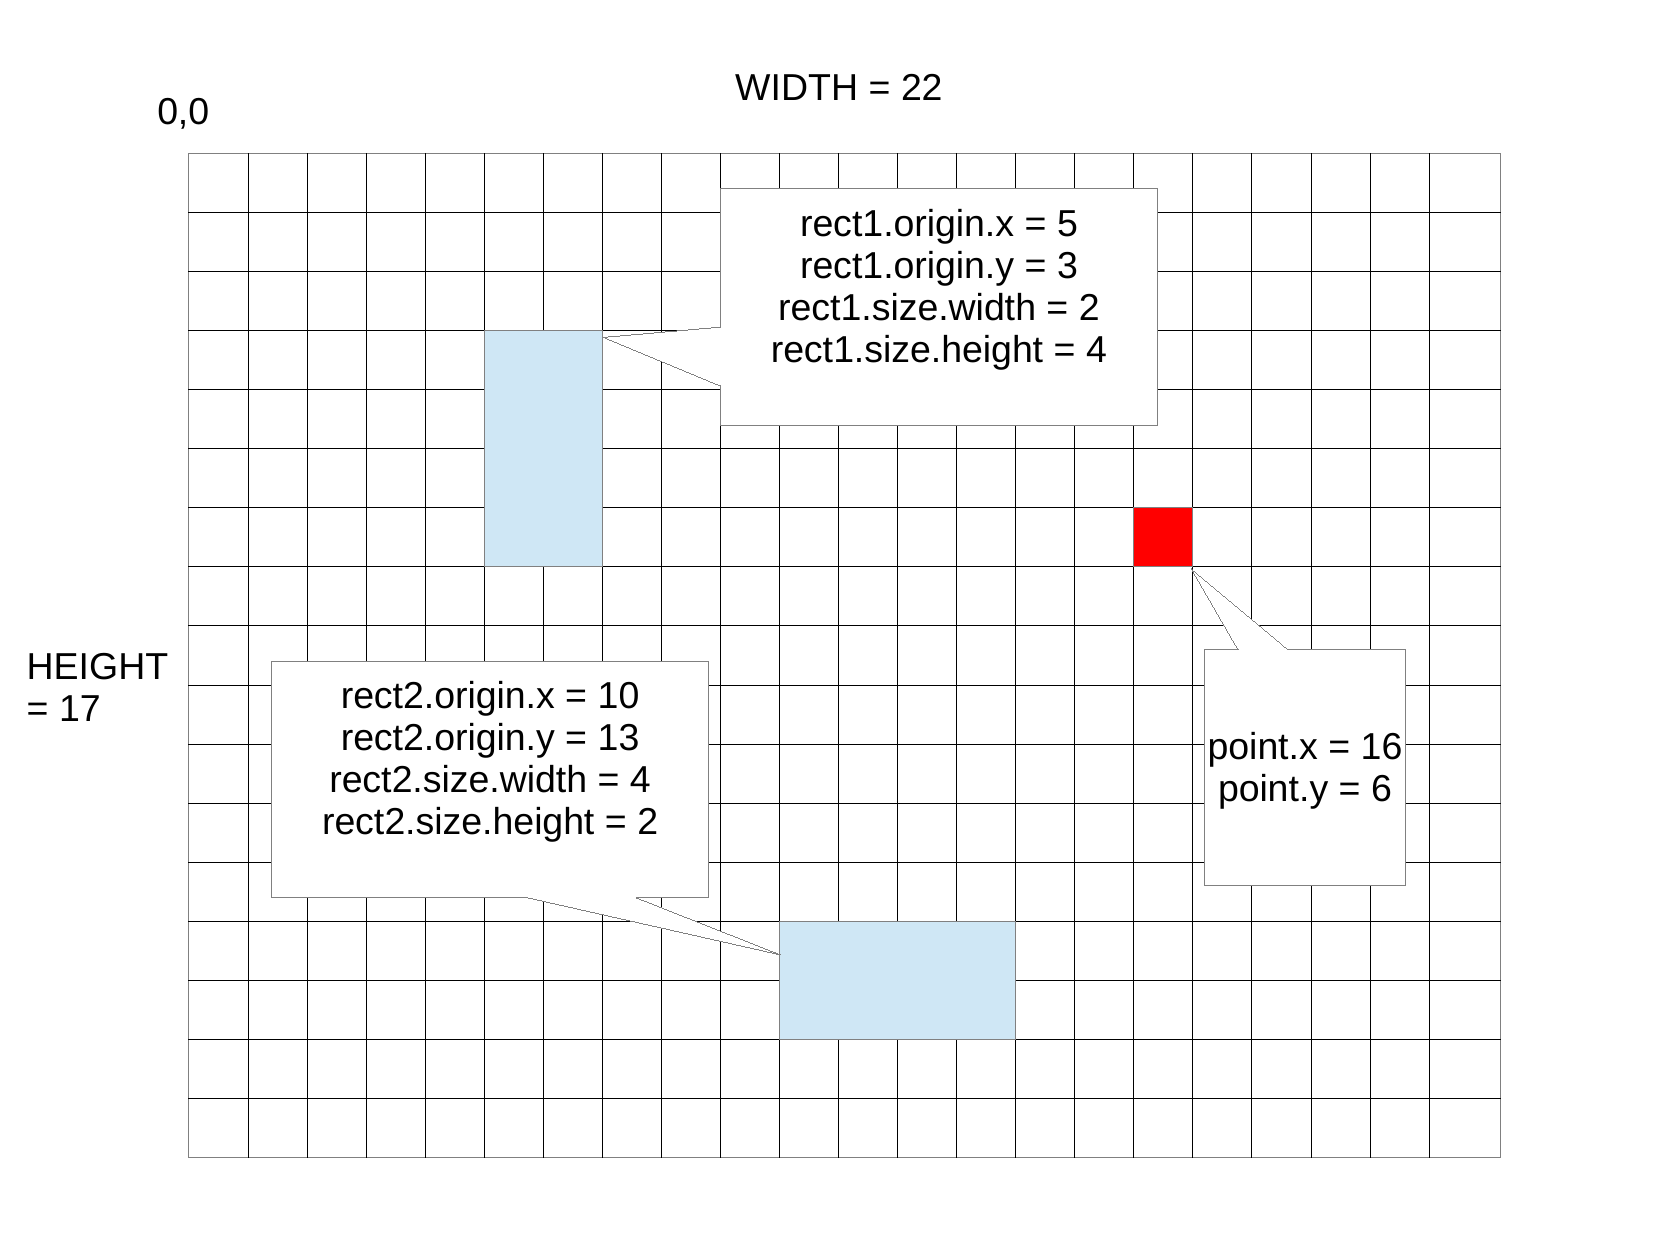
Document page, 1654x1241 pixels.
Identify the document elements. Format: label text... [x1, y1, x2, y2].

text_box [839, 745, 897, 803]
text_box [603, 153, 661, 212]
text_box [1193, 626, 1237, 685]
text_box [188, 567, 248, 625]
text_box [1193, 1099, 1251, 1158]
text_box [709, 804, 720, 862]
text_box [1312, 981, 1370, 1039]
text_box [1193, 981, 1251, 1039]
text_box [662, 1040, 720, 1098]
text_box [1016, 508, 1074, 566]
text_box [1158, 331, 1192, 389]
text_box [249, 508, 307, 566]
text_box [1193, 574, 1223, 625]
text_box [662, 863, 720, 921]
text_box [249, 981, 307, 1039]
text_box [485, 981, 543, 1039]
text_box [957, 567, 1015, 625]
text_box [662, 626, 720, 685]
text_box [780, 426, 838, 448]
text_box [898, 449, 956, 507]
text_box [249, 745, 271, 803]
text_box [721, 426, 779, 448]
text_box [1134, 153, 1192, 212]
text_box [1312, 213, 1370, 271]
text_box [188, 863, 248, 921]
text_box [1134, 686, 1192, 744]
text_box [426, 898, 484, 921]
text_box [1371, 153, 1429, 212]
text_box [1075, 1040, 1133, 1098]
text_box [308, 272, 366, 330]
text_box [367, 898, 425, 921]
text_box [367, 981, 425, 1039]
text_box [1430, 449, 1501, 507]
text_box [1252, 508, 1311, 566]
text_box HEIGHT = 17 [11, 637, 184, 737]
text_box [1371, 567, 1429, 625]
text_box [898, 567, 956, 625]
text_box [957, 686, 1015, 744]
text_box [603, 213, 661, 271]
text_box [426, 153, 484, 212]
text_box [544, 153, 602, 212]
text_box [308, 1040, 366, 1098]
text_box [898, 426, 956, 448]
text_box [308, 626, 366, 661]
text_box [1016, 804, 1074, 862]
text_box [1193, 804, 1204, 862]
text_box [544, 902, 602, 921]
text_box [249, 686, 271, 744]
text_box [1371, 390, 1429, 448]
text_box [839, 1099, 897, 1158]
text_box [780, 449, 838, 507]
text_box [1134, 1099, 1192, 1158]
text_box [426, 1099, 484, 1158]
text_box [1134, 922, 1192, 980]
text_box [1134, 745, 1192, 803]
text_box [603, 626, 661, 661]
text_box [603, 981, 661, 1039]
text_box [188, 626, 248, 685]
text_box [249, 390, 307, 448]
text_box [1312, 272, 1370, 330]
text_box [662, 213, 720, 271]
text_box [1193, 745, 1204, 803]
text_box [188, 745, 248, 803]
text_box [367, 922, 425, 980]
text_box [603, 1040, 661, 1098]
text_box [721, 745, 779, 803]
text_box [721, 686, 779, 744]
text_box [780, 745, 838, 803]
text_box [1134, 626, 1192, 685]
text_box [662, 1099, 720, 1158]
text_box [721, 508, 779, 566]
text_box [367, 567, 425, 625]
text_box [1134, 1040, 1192, 1098]
text_box [1075, 804, 1133, 862]
text_box [308, 567, 366, 625]
text_box [662, 567, 720, 625]
text_box [367, 272, 425, 330]
text_box [898, 804, 956, 862]
text_box [308, 390, 366, 448]
text_box [1252, 922, 1311, 980]
text_box [1430, 626, 1501, 685]
text_box [957, 449, 1015, 507]
text_box [839, 426, 897, 448]
text_box [1430, 213, 1501, 271]
text_box [188, 508, 248, 566]
text_box [1430, 508, 1501, 566]
text_box [1430, 1040, 1501, 1098]
text_box [1371, 1040, 1429, 1098]
text_box [426, 213, 484, 271]
text_box [1252, 331, 1311, 389]
text_box [1075, 922, 1133, 980]
text_box [426, 922, 484, 980]
text_box [1430, 331, 1501, 389]
text_box [1262, 626, 1311, 649]
text_box [780, 804, 838, 862]
text_box [721, 863, 1074, 1098]
text_box rect1.origin.x = 5 rect1.origin.y = 3 rect1.size.width = 2 rect1.size.height = 4 [603, 188, 1158, 426]
text_box [1075, 1099, 1133, 1158]
text_box [1430, 1099, 1501, 1158]
text_box [780, 567, 838, 625]
text_box [1193, 1040, 1251, 1098]
text_box [957, 626, 1015, 685]
text_box [1371, 272, 1429, 330]
text_box [544, 626, 602, 661]
text_box [367, 390, 425, 448]
text_box [1134, 981, 1192, 1039]
text_box [721, 449, 779, 507]
text_box [367, 626, 425, 661]
text_box [308, 922, 366, 980]
text_box [308, 1099, 366, 1158]
text_box [839, 804, 897, 862]
text_box [898, 153, 956, 188]
text_box [1252, 1040, 1311, 1098]
text_box [308, 981, 366, 1039]
text_box [426, 981, 484, 1039]
text_box [485, 213, 543, 271]
text_box [1134, 804, 1192, 862]
text_box [662, 981, 720, 1039]
text_box [188, 686, 248, 744]
text_box [898, 626, 956, 685]
text_box [1016, 1099, 1074, 1158]
text_box [957, 426, 1015, 448]
text_box [1252, 390, 1311, 448]
text_box [1430, 153, 1501, 212]
text_box [721, 567, 779, 625]
text_box [1252, 1099, 1311, 1158]
text_box [1371, 508, 1429, 566]
text_box [1193, 272, 1251, 330]
text_box [839, 567, 897, 625]
text_box [1016, 567, 1074, 625]
text_box [544, 922, 602, 980]
text_box [544, 1040, 602, 1098]
text_box [1371, 922, 1429, 980]
text_box [662, 508, 720, 566]
text_box [1312, 626, 1370, 649]
text_box [308, 898, 366, 921]
text_box [188, 922, 248, 980]
text_box [426, 272, 661, 625]
text_box [188, 804, 248, 862]
text_box [1016, 426, 1074, 448]
text_box [839, 508, 897, 566]
text_box [957, 153, 1015, 188]
text_box [1075, 686, 1133, 744]
text_box [662, 153, 720, 212]
text_box [367, 1040, 425, 1098]
text_box [1371, 213, 1429, 271]
text_box [780, 626, 838, 685]
text_box [1430, 804, 1501, 862]
text_box [1406, 745, 1429, 803]
text_box [1312, 390, 1370, 448]
text_box [1312, 331, 1370, 389]
text_box [1134, 390, 1192, 448]
text_box [308, 449, 366, 507]
text_box [188, 449, 248, 507]
text_box [1193, 390, 1251, 448]
text_box [1075, 426, 1133, 448]
text_box [188, 390, 248, 448]
text_box [898, 1099, 956, 1158]
text_box [249, 626, 307, 685]
text_box [839, 686, 897, 744]
text_box [780, 508, 838, 566]
text_box [308, 331, 366, 389]
text_box [485, 898, 543, 921]
text_box [1430, 567, 1501, 625]
text_box [1193, 686, 1204, 744]
text_box [662, 929, 720, 980]
text_box [1430, 272, 1501, 330]
text_box [1430, 981, 1501, 1039]
text_box [249, 567, 307, 625]
text_box [780, 1099, 838, 1158]
text_box [1252, 981, 1311, 1039]
text_box [1016, 626, 1074, 685]
text_box [544, 1099, 602, 1158]
text_box [188, 1040, 248, 1098]
text_box [188, 272, 248, 330]
text_box [1312, 922, 1370, 980]
text_box [1075, 981, 1133, 1039]
text_box [1406, 686, 1429, 744]
text_box [1193, 213, 1251, 271]
text_box [188, 213, 248, 271]
text_box [249, 863, 307, 921]
text_box [1430, 686, 1501, 744]
text_box [188, 1099, 248, 1158]
text_box [1430, 863, 1501, 921]
text_box [1312, 449, 1370, 507]
text_box [308, 213, 366, 271]
text_box [1371, 1099, 1429, 1158]
text_box point.x = 16 point.y = 6 [1191, 568, 1406, 886]
text_box [1371, 863, 1429, 921]
text_box [367, 449, 425, 507]
text_box [662, 272, 720, 330]
text_box [249, 153, 307, 212]
text_box [957, 804, 1015, 862]
text_box [426, 1040, 484, 1098]
text_box [308, 153, 366, 212]
text_box 0,0 [142, 82, 225, 140]
text_box [1430, 745, 1501, 803]
text_box [1371, 981, 1429, 1039]
text_box [898, 745, 956, 803]
text_box [544, 981, 602, 1039]
text_box [780, 153, 838, 188]
text_box [898, 508, 956, 566]
text_box [249, 1099, 307, 1158]
text_box [188, 981, 248, 1039]
text_box [426, 626, 484, 661]
text_box [662, 363, 720, 389]
text_box [603, 915, 626, 921]
text_box [1371, 449, 1429, 507]
text_box [485, 1099, 543, 1158]
text_box [709, 686, 720, 744]
text_box [1075, 449, 1251, 625]
text_box [367, 1099, 425, 1158]
text_box [1193, 922, 1251, 980]
text_box [485, 626, 543, 661]
text_box [1075, 745, 1133, 803]
text_box [603, 922, 661, 980]
text_box [1075, 626, 1133, 685]
text_box [249, 922, 307, 980]
text_box [1312, 153, 1370, 212]
text_box [603, 1099, 661, 1158]
text_box [367, 153, 425, 212]
text_box [1158, 213, 1192, 271]
text_box [1016, 449, 1074, 507]
text_box [957, 508, 1015, 566]
text_box [1075, 153, 1133, 188]
text_box [709, 745, 720, 803]
text_box [1312, 1099, 1370, 1158]
text_box [1312, 886, 1370, 921]
text_box [839, 153, 897, 188]
text_box [1252, 213, 1311, 271]
text_box [1193, 863, 1251, 921]
text_box [1016, 153, 1074, 188]
text_box [1371, 626, 1429, 685]
text_box [249, 213, 307, 271]
text_box [1406, 804, 1429, 862]
text_box [188, 331, 248, 389]
text_box [839, 626, 897, 685]
text_box [367, 508, 425, 566]
text_box [367, 213, 425, 271]
text_box [1193, 153, 1251, 212]
text_box [780, 686, 838, 744]
text_box [1016, 745, 1074, 803]
text_box [1252, 153, 1311, 212]
text_box [1252, 886, 1311, 921]
text_box [188, 153, 248, 212]
text_box [701, 922, 720, 930]
text_box [721, 1099, 779, 1158]
text_box [721, 626, 779, 685]
text_box [485, 1040, 543, 1098]
text_box [308, 508, 366, 566]
text_box [1158, 272, 1192, 330]
text_box [640, 898, 661, 907]
text_box [1252, 272, 1311, 330]
text_box [1312, 567, 1370, 625]
text_box [249, 331, 307, 389]
text_box [721, 804, 779, 862]
text_box [1252, 449, 1311, 507]
text_box [1075, 863, 1133, 921]
text_box rect2.origin.x = 10 rect2.origin.y = 13 rect2.size.width = 4 rect2.size.height = 2 [271, 661, 781, 955]
text_box [1193, 331, 1251, 389]
text_box [957, 1099, 1015, 1158]
text_box [367, 331, 425, 389]
text_box [1252, 567, 1311, 625]
text_box [1430, 922, 1501, 980]
text_box [898, 686, 956, 744]
text_box [957, 745, 1015, 803]
text_box [662, 449, 720, 507]
text_box [1134, 863, 1192, 921]
text_box [249, 1040, 307, 1098]
text_box [1016, 686, 1074, 744]
text_box [249, 272, 307, 330]
text_box [1430, 390, 1501, 448]
text_box [1371, 331, 1429, 389]
text_box [1312, 1040, 1370, 1098]
text_box [485, 153, 543, 212]
text_box [721, 153, 779, 188]
text_box WIDTH = 22 [720, 59, 958, 116]
text_box [544, 213, 602, 271]
text_box [249, 449, 307, 507]
text_box [839, 449, 897, 507]
text_box [662, 390, 720, 448]
text_box [1312, 508, 1370, 566]
text_box [485, 922, 543, 980]
text_box [249, 804, 271, 862]
